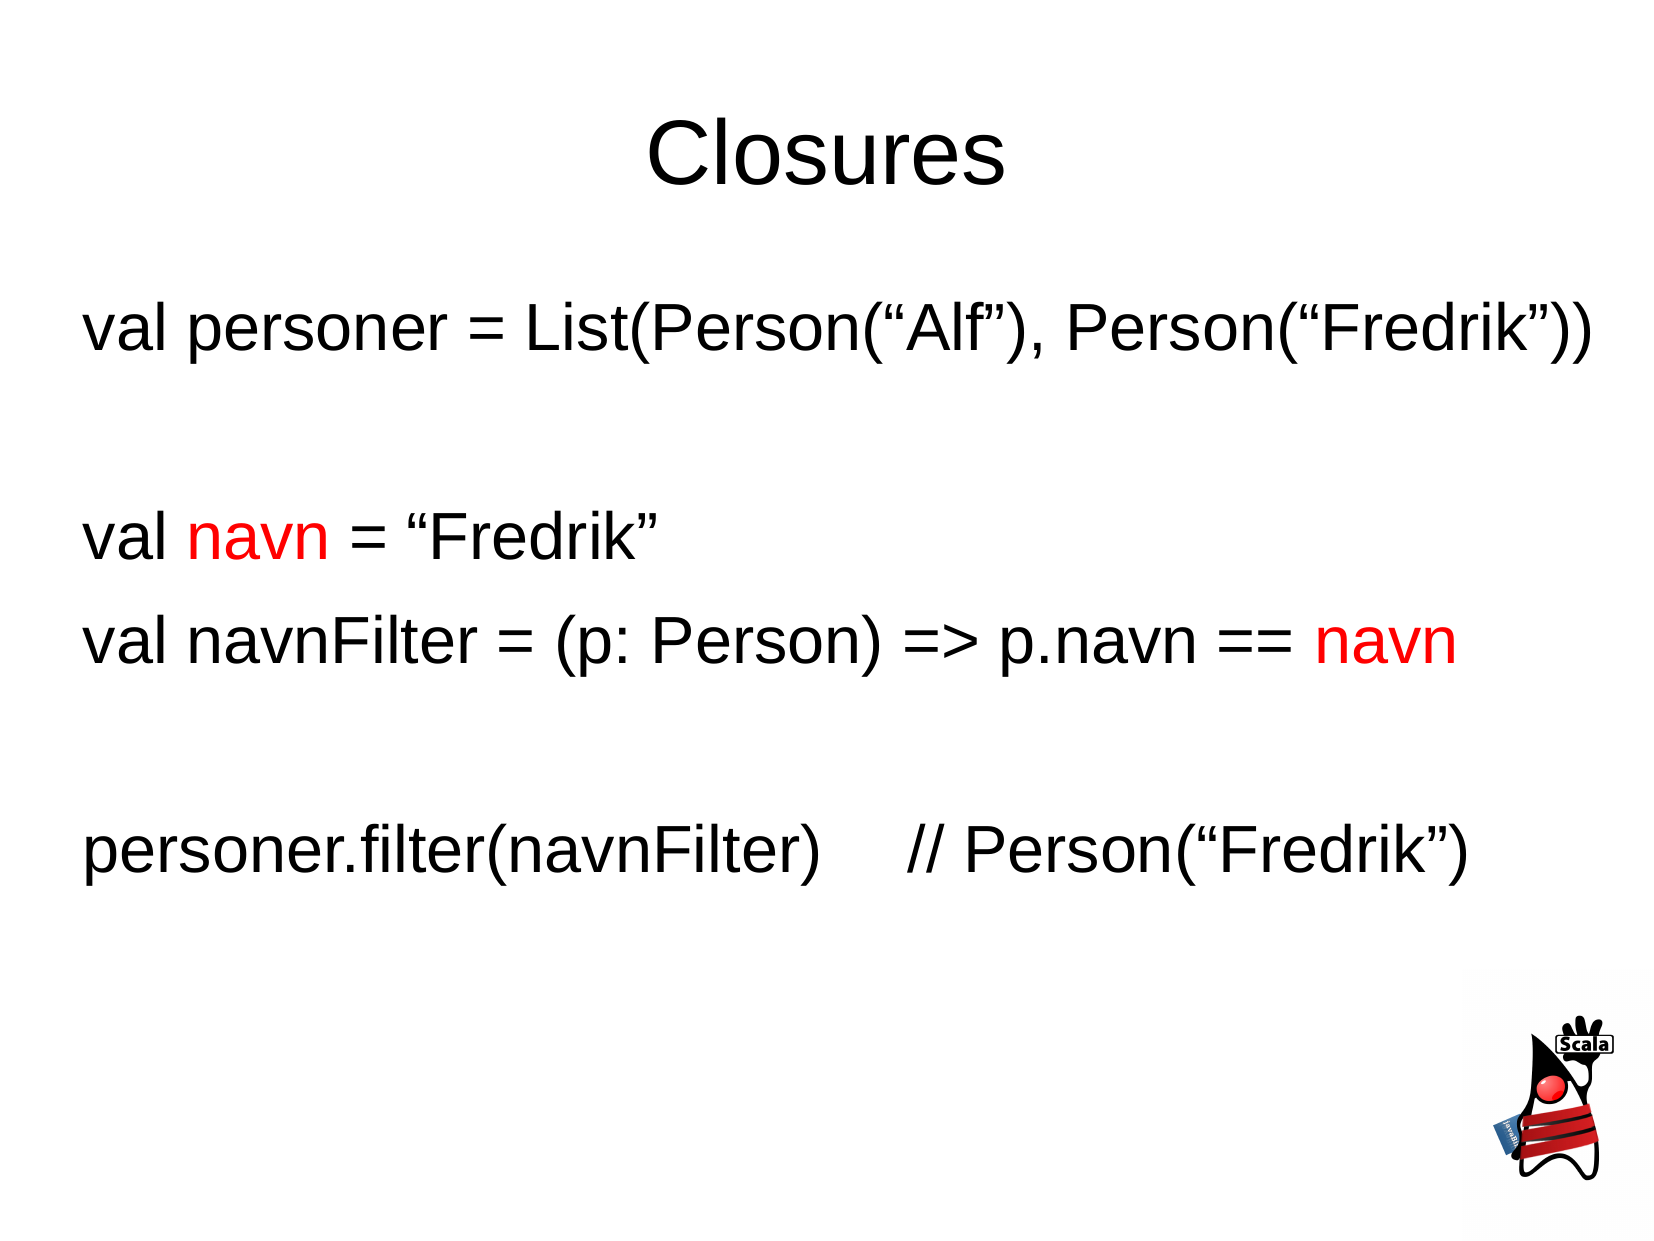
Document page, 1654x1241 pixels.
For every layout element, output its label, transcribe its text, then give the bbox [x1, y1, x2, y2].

title Closures [82, 56, 1571, 250]
picture [1462, 1109, 1654, 1241]
list val personer = List(Person(“Alf”), Person(“Fredrik”)) val navn = “Fredrik” val navnFilter = (p: Person) => p.navn == navn personer.filter(navnFilter) // Person(“Fredrik”) [82, 290, 1654, 1109]
